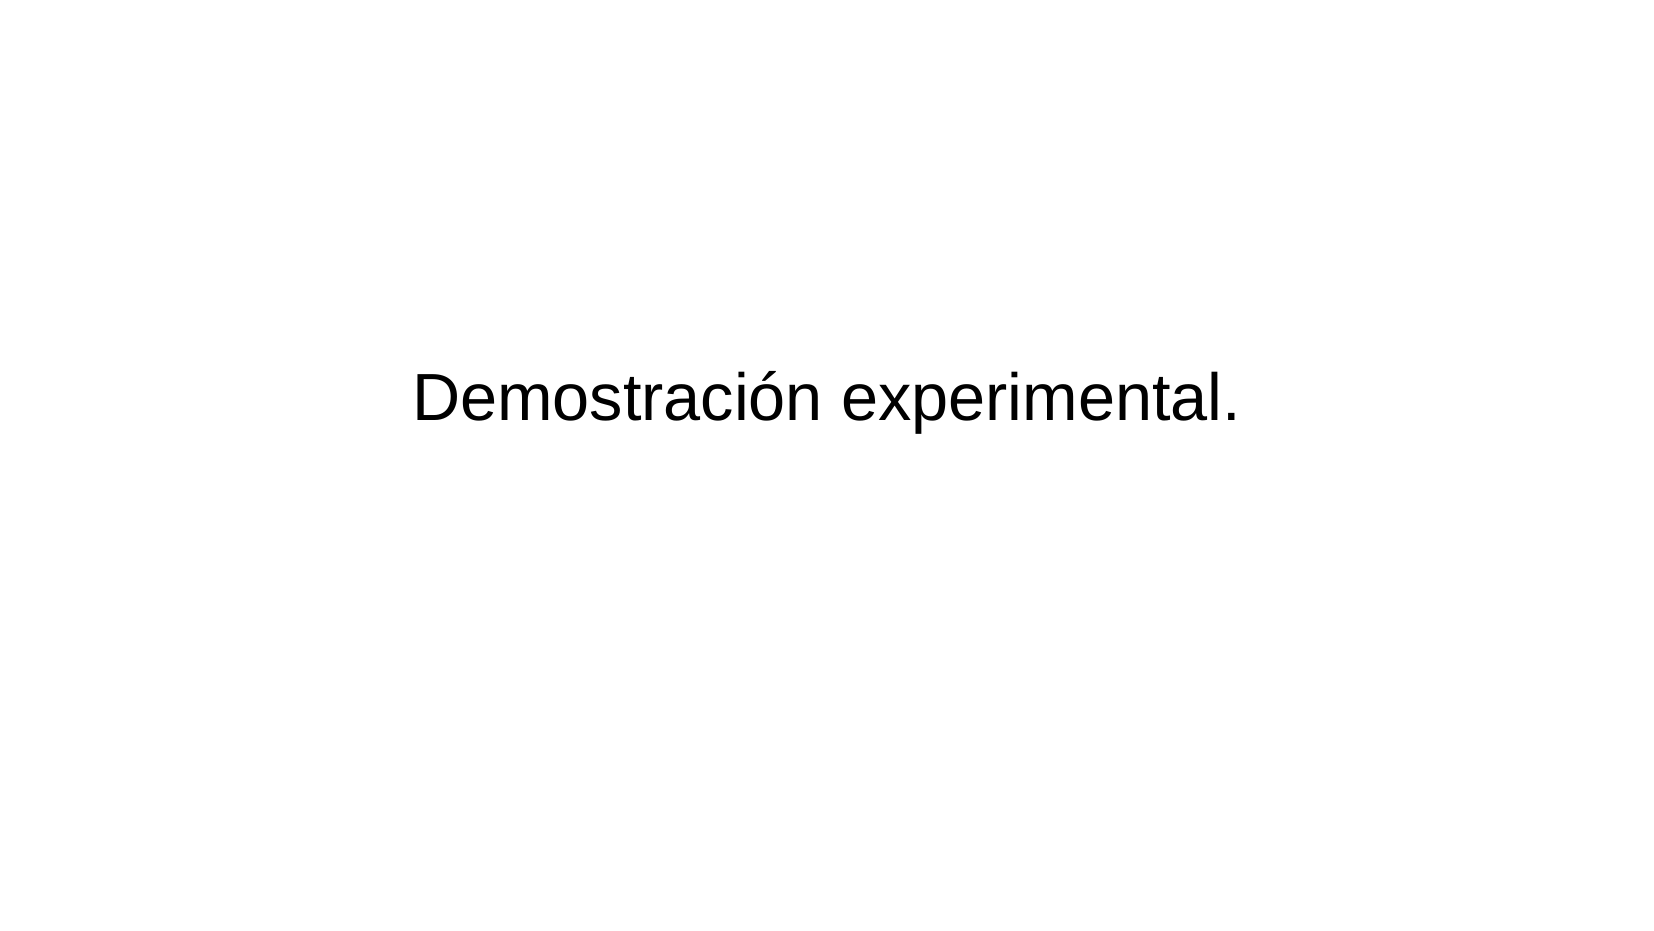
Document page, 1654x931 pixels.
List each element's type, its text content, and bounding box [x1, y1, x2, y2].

subtitle Demostración experimental. [82, 37, 1571, 757]
